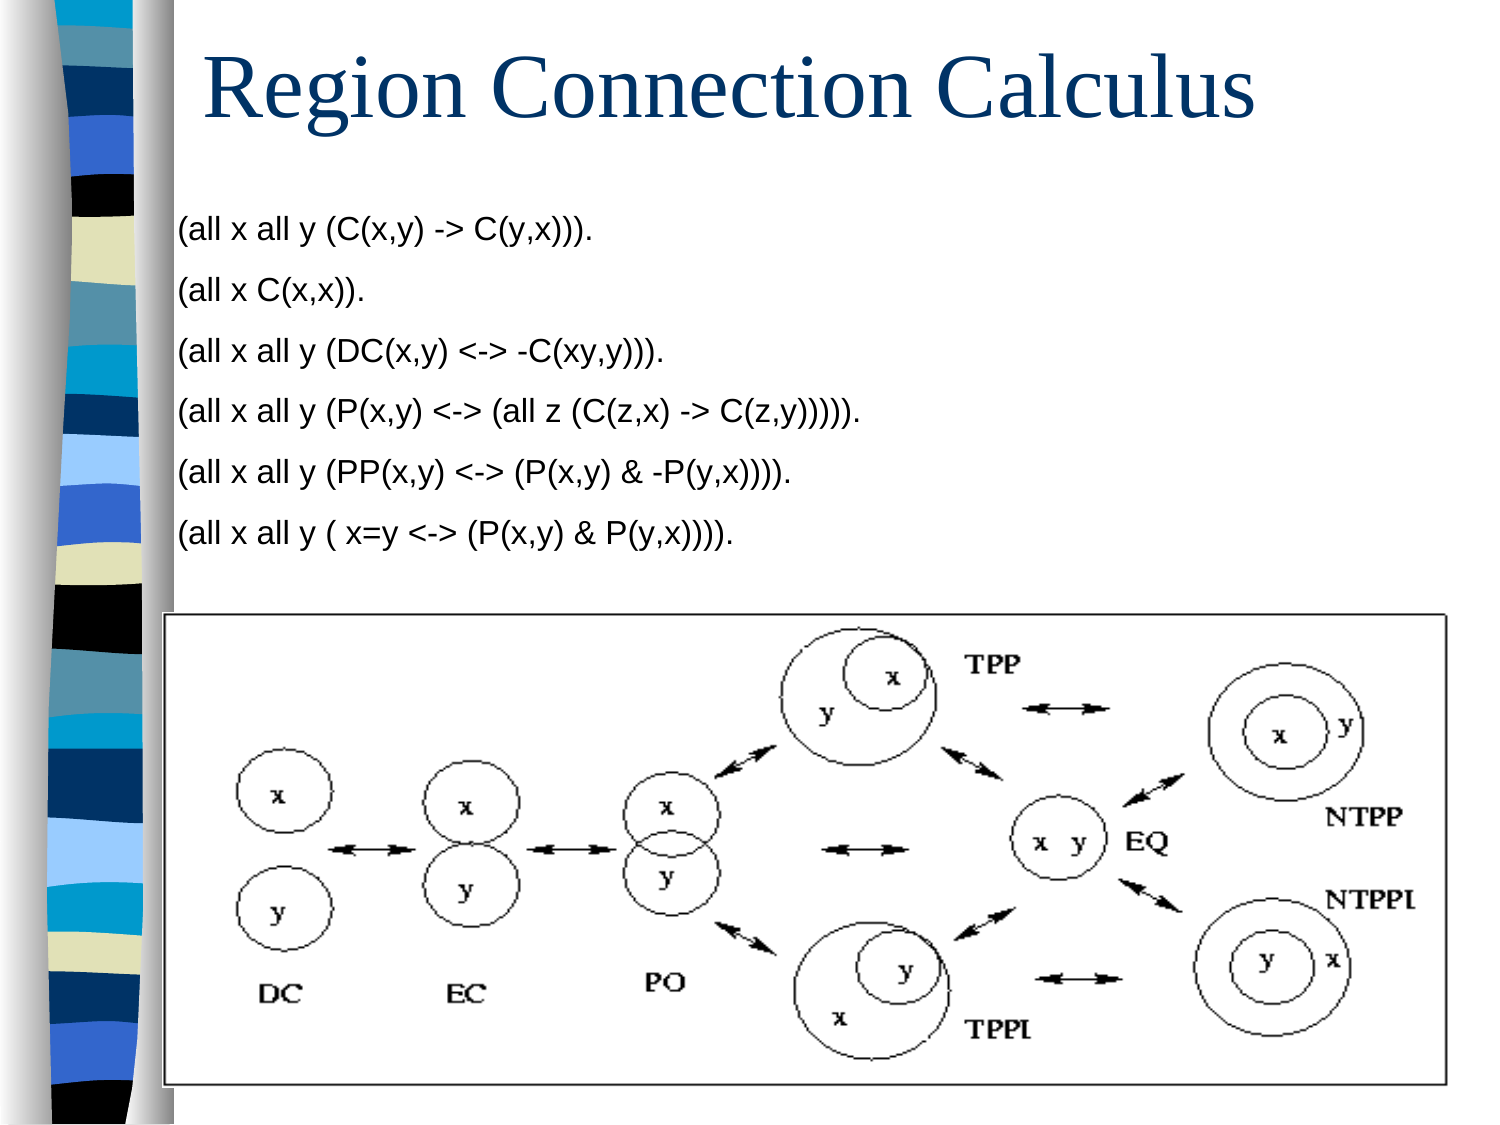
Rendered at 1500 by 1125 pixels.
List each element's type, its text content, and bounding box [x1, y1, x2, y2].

title Region Connection Calculus [187, 0, 1463, 163]
picture [162, 612, 1450, 1088]
list (all x all y (C(x,y) -> C(y,x))). (all x C(x,x)). (all x all y (DC(x,y) <-> -C(xy,y))). (all x all y (P(x,y) <-> (all z (C(z,x) -> C(z,y))))). (all x all y (PP(x,y) <-> (P(x,y) & -P(y,x)))). (all x all y ( x=y <-> (P(x,y) & P(y,x)))). [162, 199, 1421, 588]
